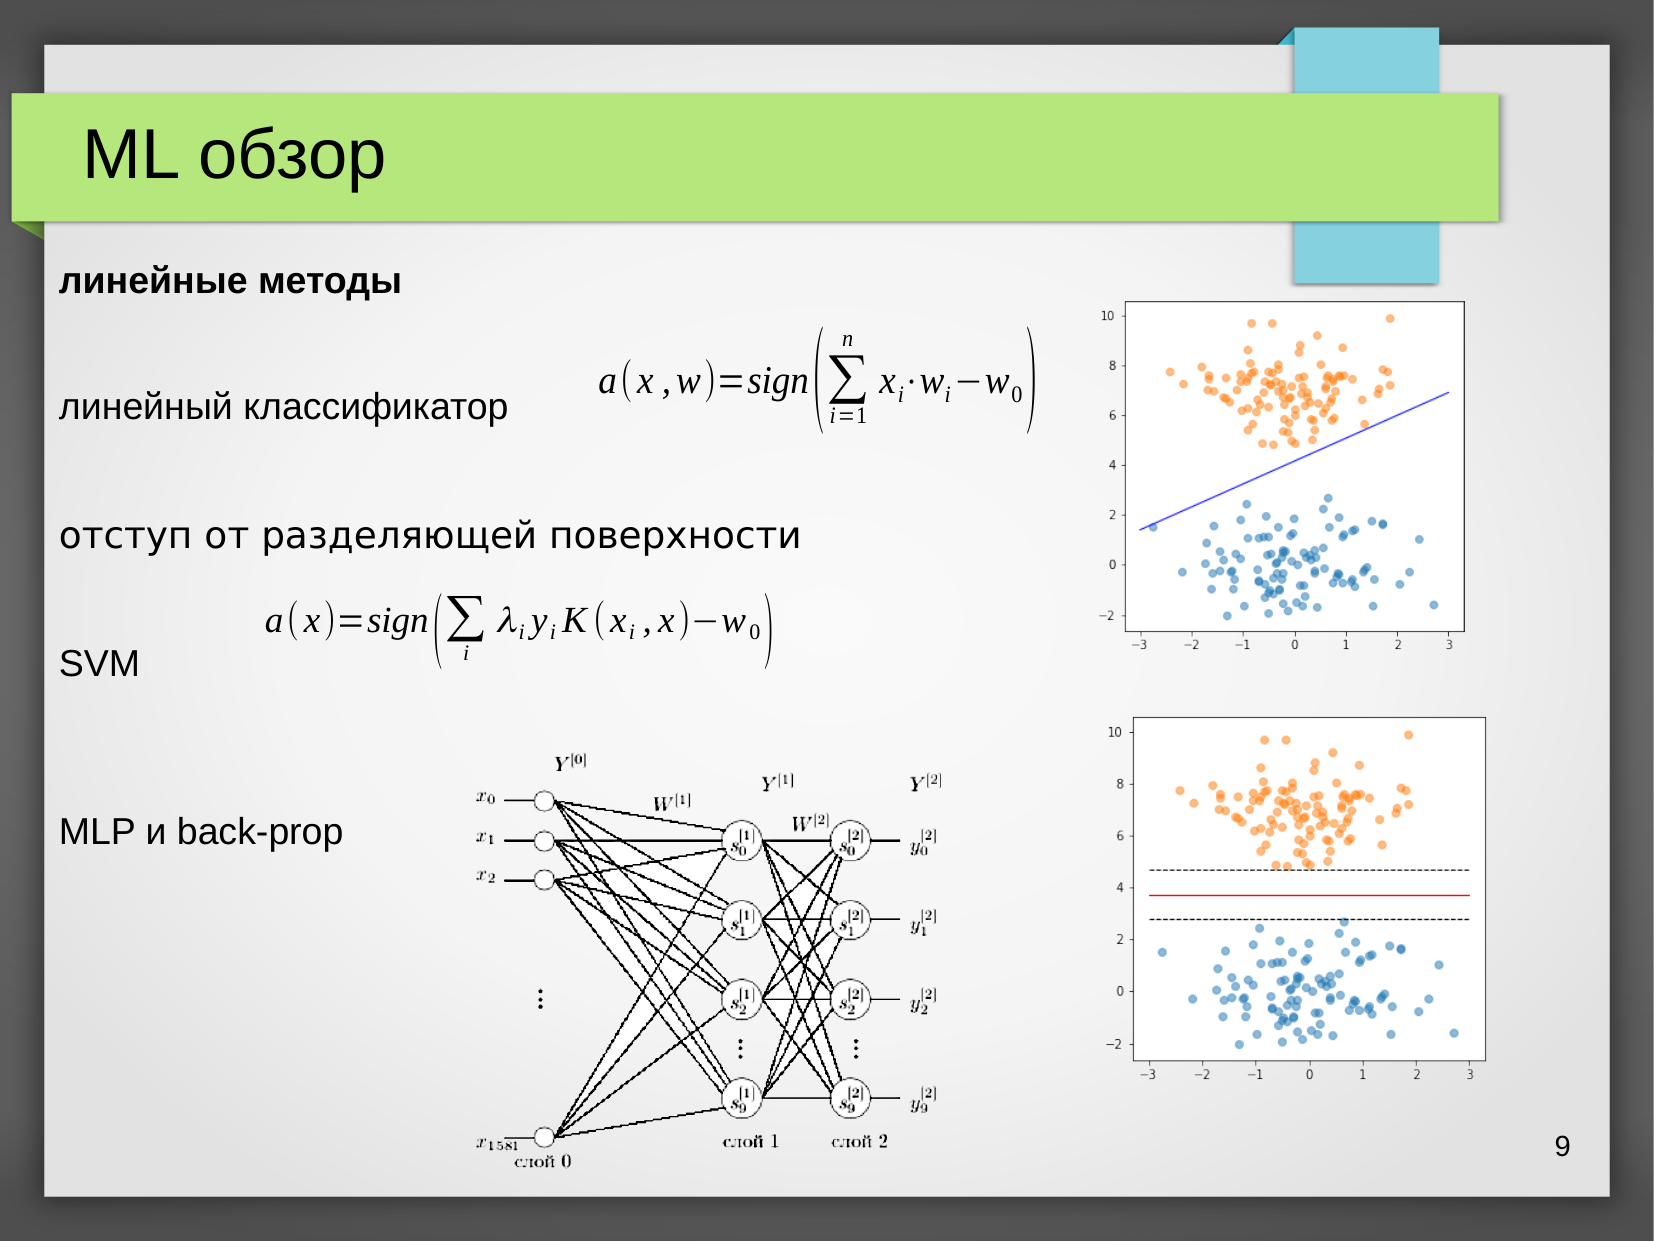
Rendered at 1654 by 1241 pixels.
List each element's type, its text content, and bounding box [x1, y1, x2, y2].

chart [257, 590, 780, 672]
title ML обзор [82, 118, 1406, 189]
chart [590, 324, 1044, 438]
text_box линейные методы линейный классификатор отступ от разделяющей поверхности SVM MLP и back-prop [59, 259, 851, 803]
picture [0, 0, 1654, 1241]
